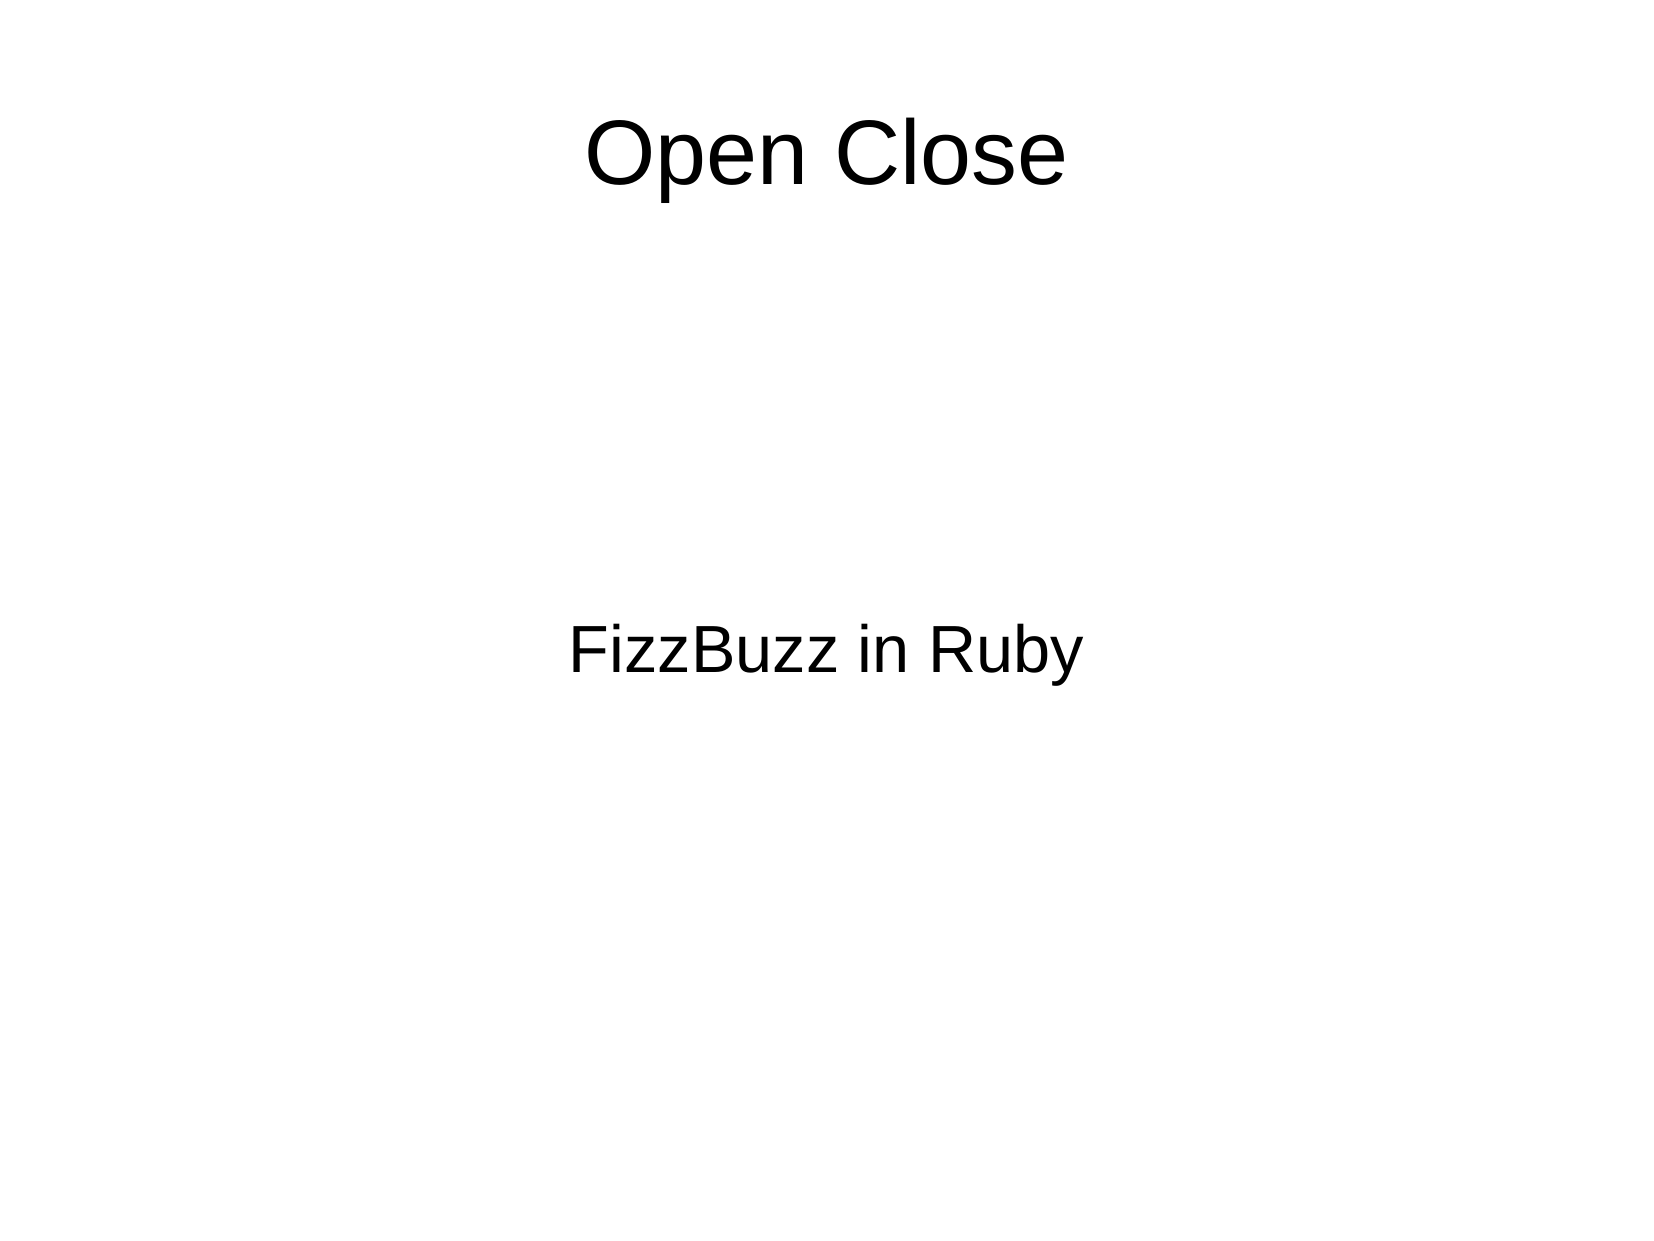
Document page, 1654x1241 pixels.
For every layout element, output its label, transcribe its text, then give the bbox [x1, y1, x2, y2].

subtitle FizzBuzz in Ruby [82, 290, 1571, 1010]
title Open Close [82, 49, 1571, 257]
